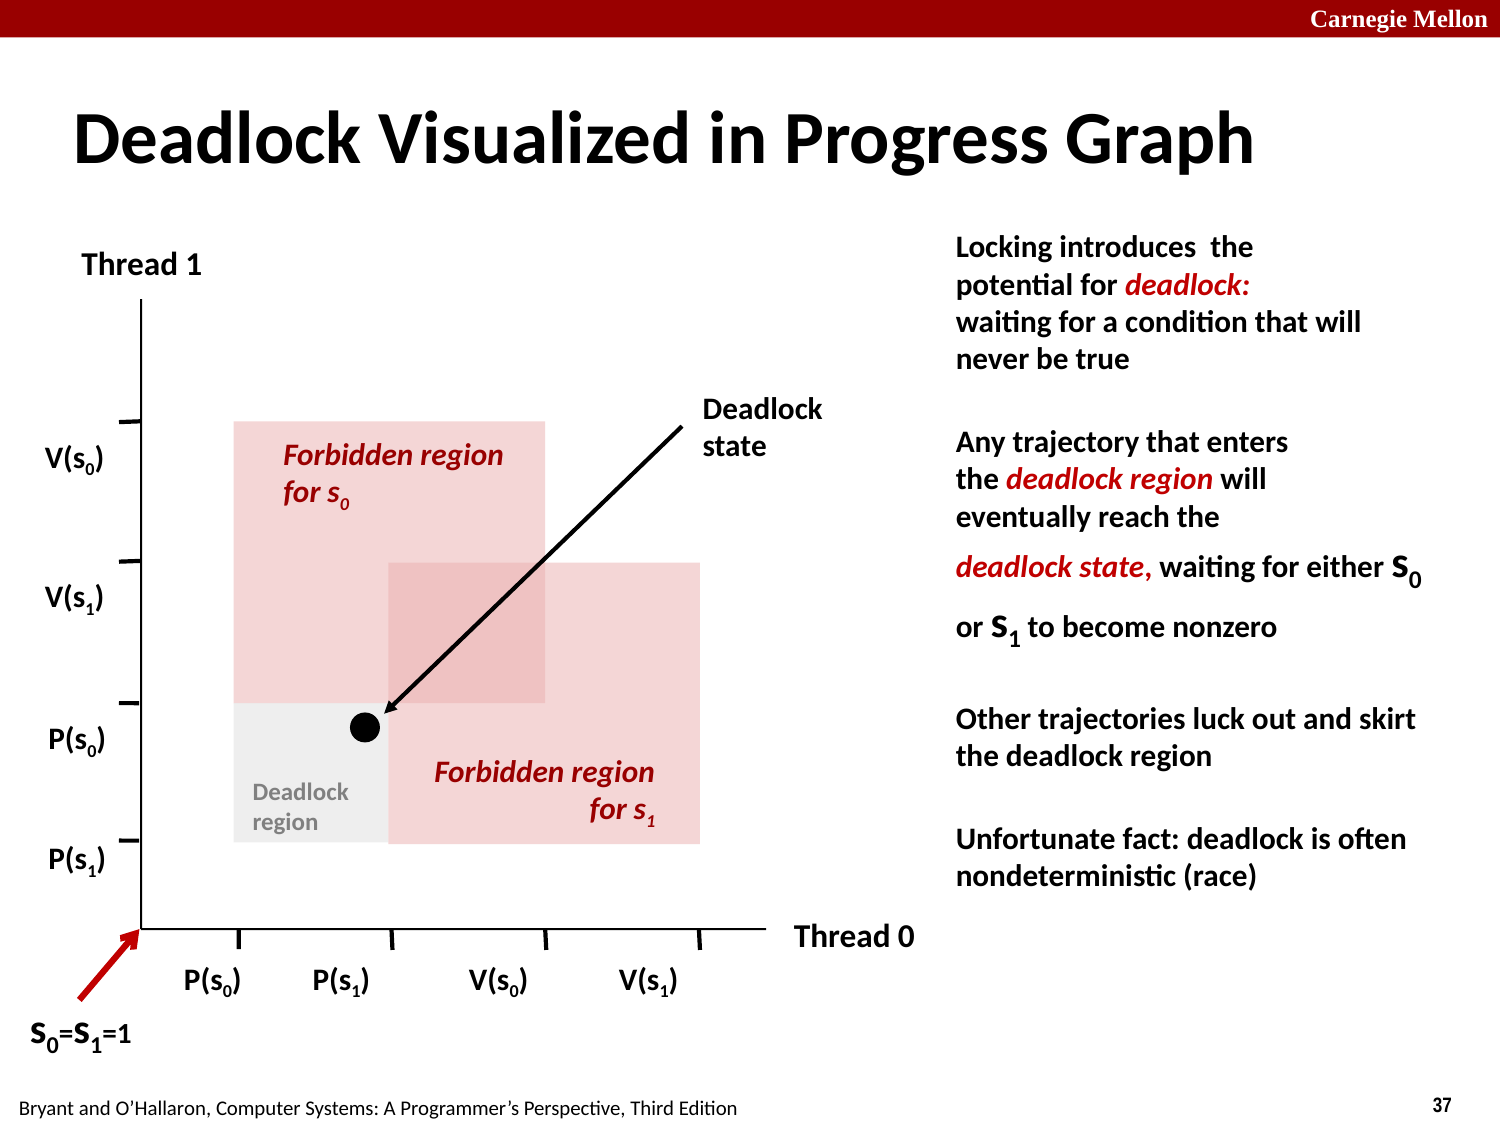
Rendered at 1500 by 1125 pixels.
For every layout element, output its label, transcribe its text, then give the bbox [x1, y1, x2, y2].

text_box P(s1) [297, 951, 386, 1009]
text_box V(s0) [30, 429, 120, 487]
text_box P(s0) [33, 710, 121, 769]
text_box [233, 421, 700, 845]
text_box Thread 0 [779, 906, 930, 962]
text_box Deadlock state [687, 388, 838, 464]
text_box P(s0) [169, 951, 257, 1009]
text_box Forbidden region for s1 [419, 743, 670, 839]
text_box Locking introduces the potential for deadlock: waiting for a condition that will never be true Any trajectory that enters the deadlock region will eventually reach the deadlock state, waiting for either s0 or s1 to become nonzero Other trajectories luck out and skirt the deadlock region Unfortunate fact: deadlock is often nondeterministic (race) [941, 226, 1451, 893]
text_box Forbidden region for s0 [268, 426, 520, 522]
text_box V(s1) [604, 951, 694, 1009]
text_box Thread 1 [66, 234, 218, 290]
text_box V(s1) [30, 568, 120, 627]
text_box P(s1) [33, 830, 121, 889]
text_box s0=s1=1 [15, 1001, 147, 1059]
text_box Deadlock region [237, 775, 364, 836]
title Deadlock Visualized in Progress Graph [58, 71, 1304, 197]
text_box V(s0) [454, 951, 544, 1009]
